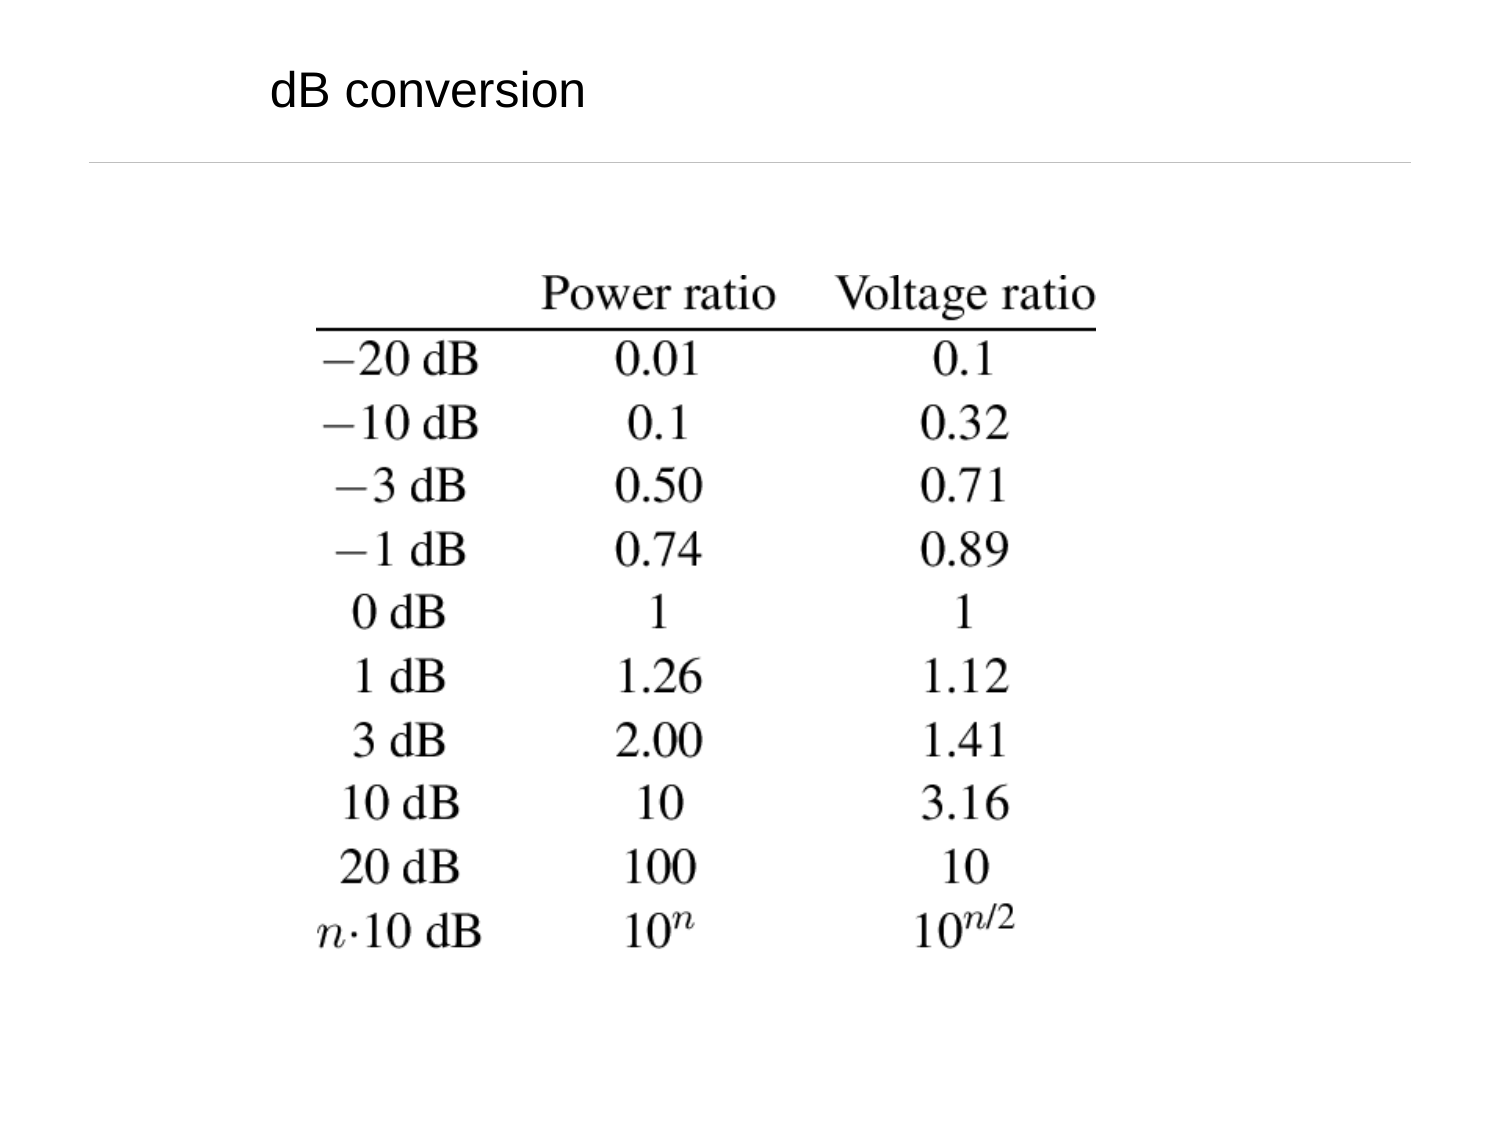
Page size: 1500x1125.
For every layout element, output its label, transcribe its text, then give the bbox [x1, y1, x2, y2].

picture [316, 275, 1096, 961]
text_box dB conversion [254, 31, 1347, 150]
